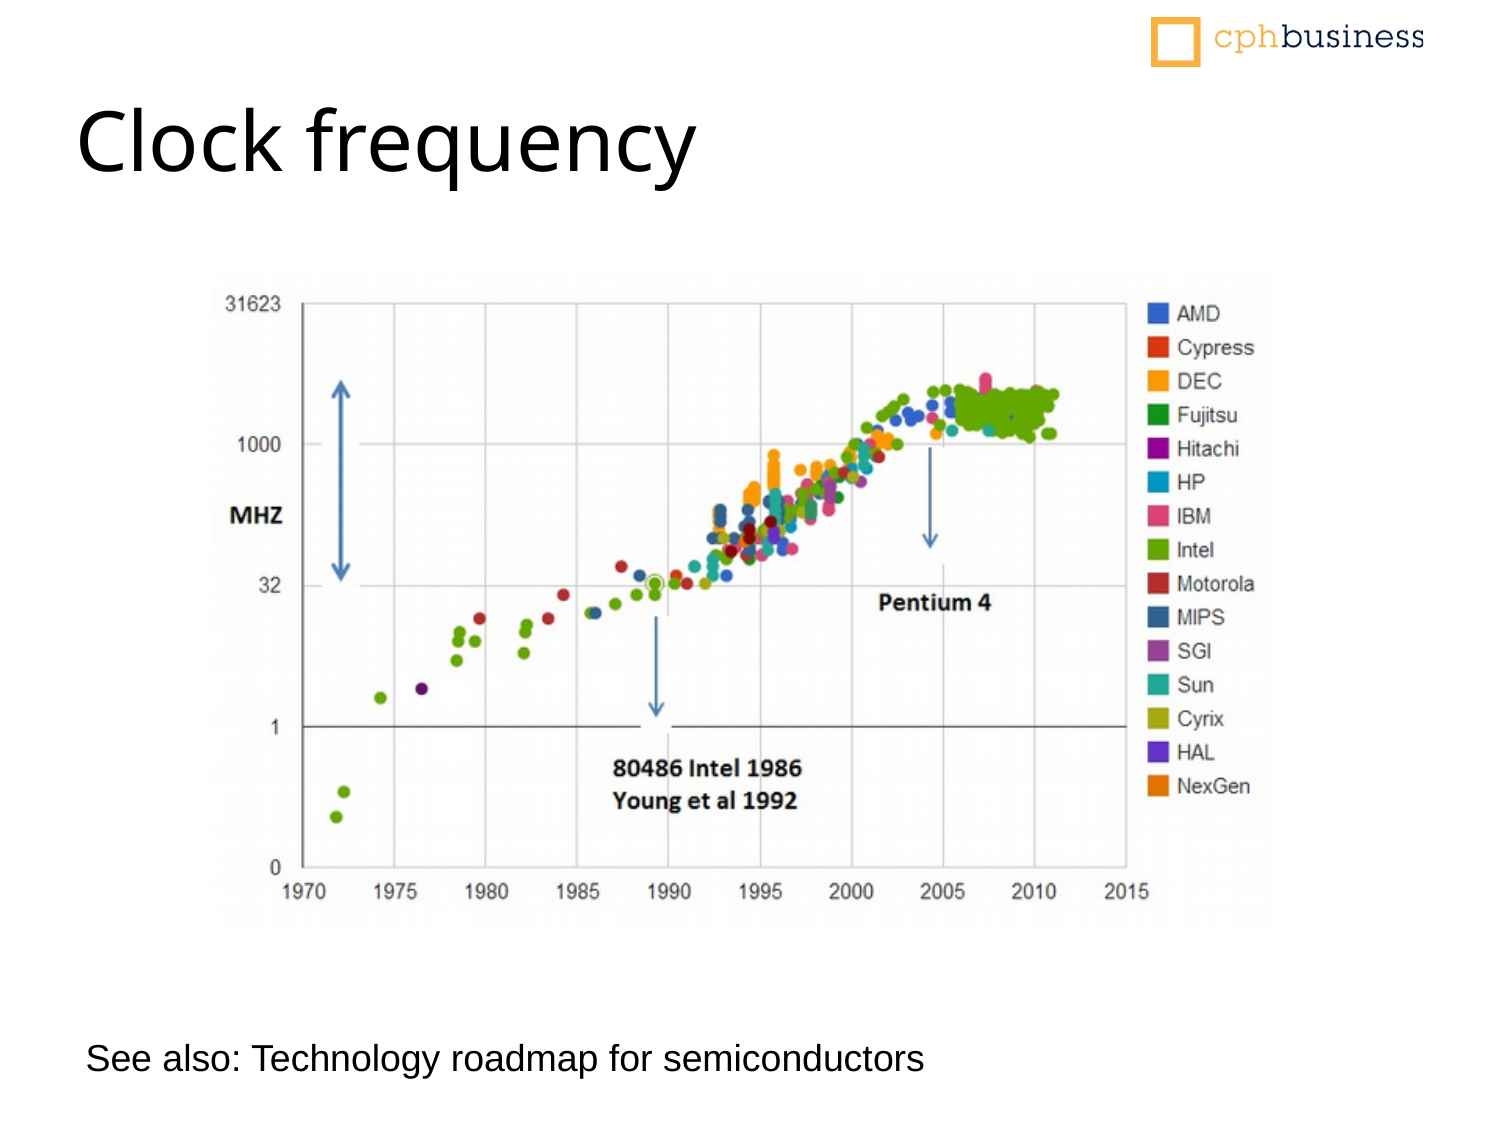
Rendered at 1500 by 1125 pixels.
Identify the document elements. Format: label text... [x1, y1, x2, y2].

picture [211, 272, 1273, 930]
title Clock frequency [75, 44, 1425, 233]
picture [1151, 17, 1424, 44]
text_box See also: Technology roadmap for semiconductors [70, 1029, 1418, 1087]
